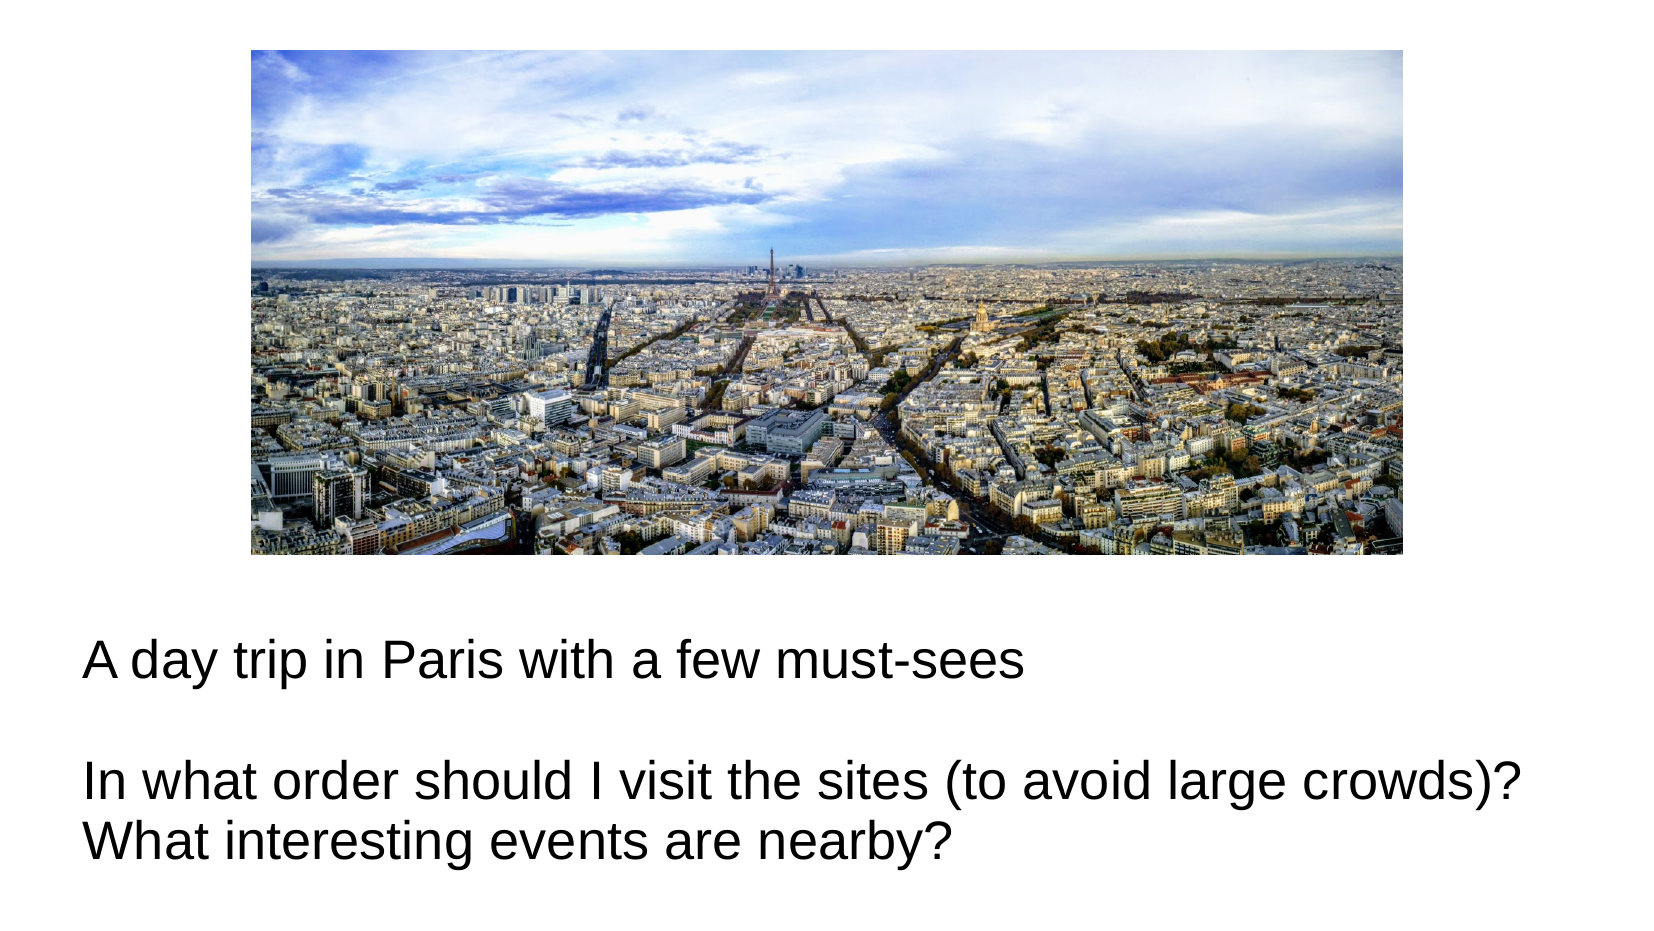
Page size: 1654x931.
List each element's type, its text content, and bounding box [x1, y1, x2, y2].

subtitle A day trip in Paris with a few must-sees In what order should I visit the sites (to avoid large crowds)? What interesting events are nearby? [82, 584, 1571, 917]
picture [251, 50, 1403, 556]
